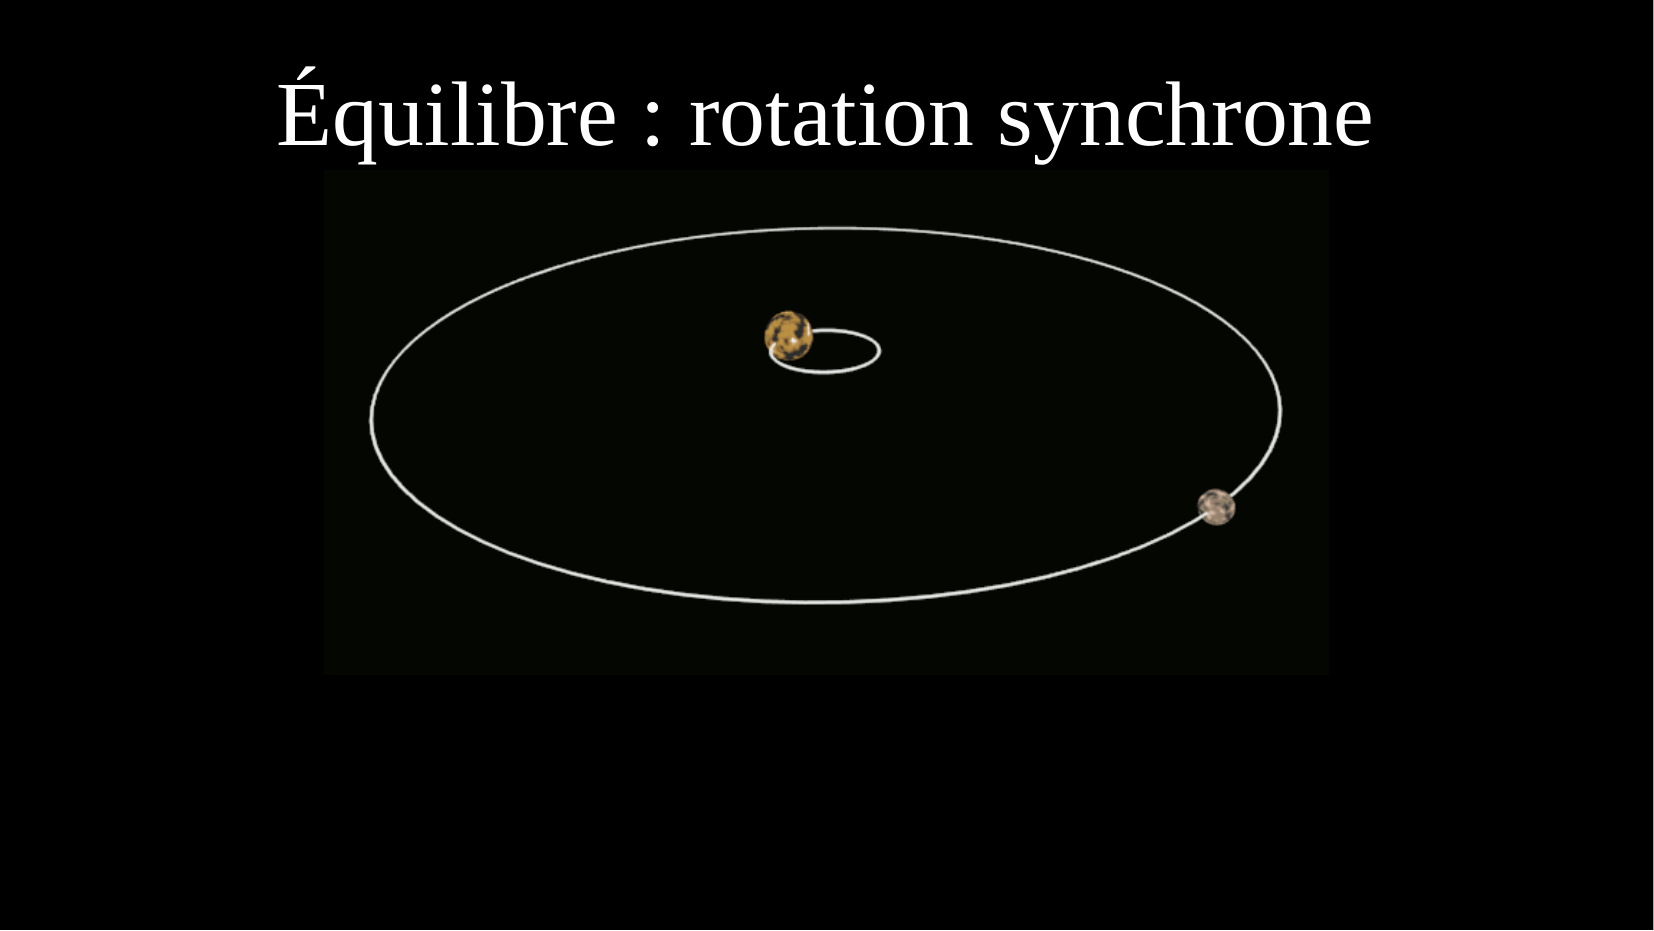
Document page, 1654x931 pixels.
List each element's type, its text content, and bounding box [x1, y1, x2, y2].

picture [324, 170, 1329, 676]
title Équilibre : rotation synchrone [82, 37, 1571, 193]
